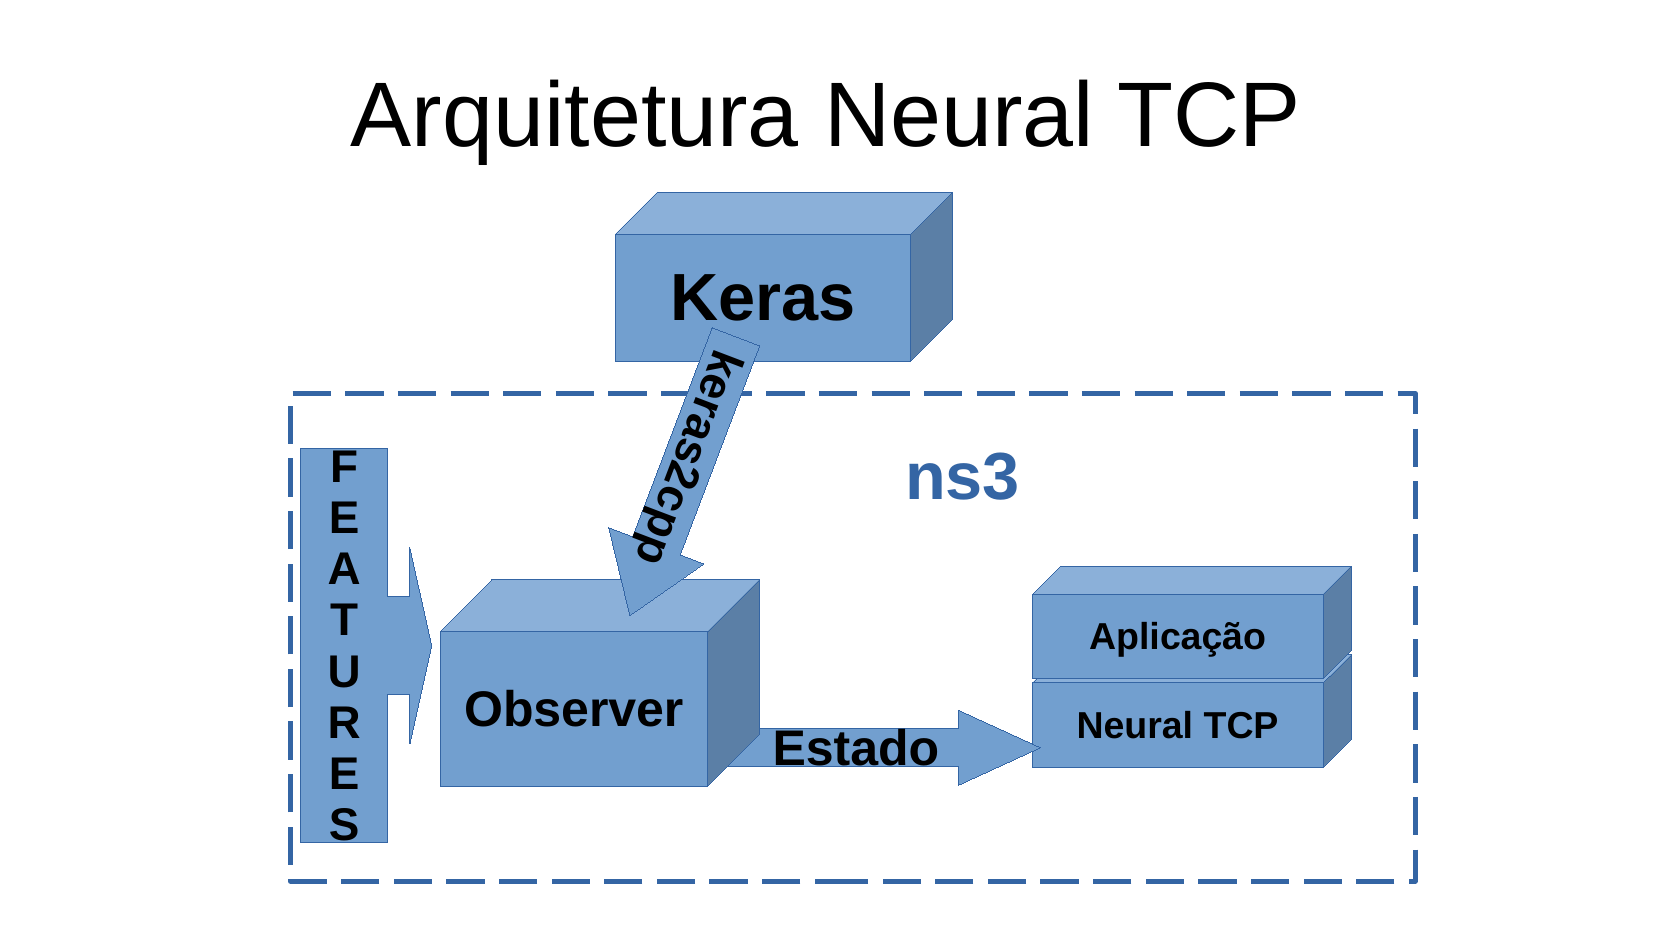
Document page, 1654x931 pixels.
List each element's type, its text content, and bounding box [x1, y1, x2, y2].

text_box Aplicação [1032, 595, 1323, 679]
text_box Observer [440, 632, 707, 787]
text_box F E A T U R E S [300, 448, 432, 843]
text_box keras2cpp [608, 327, 760, 616]
text_box Estado [728, 710, 1041, 786]
title Arquitetura Neural TCP [82, 37, 1571, 193]
text_box Keras [615, 235, 910, 362]
text_box Neural TCP [1032, 683, 1323, 768]
text_box keras2cpp [652, 518, 668, 530]
text_box keras2cpp [642, 544, 658, 556]
text_box ns3 [890, 431, 1135, 526]
